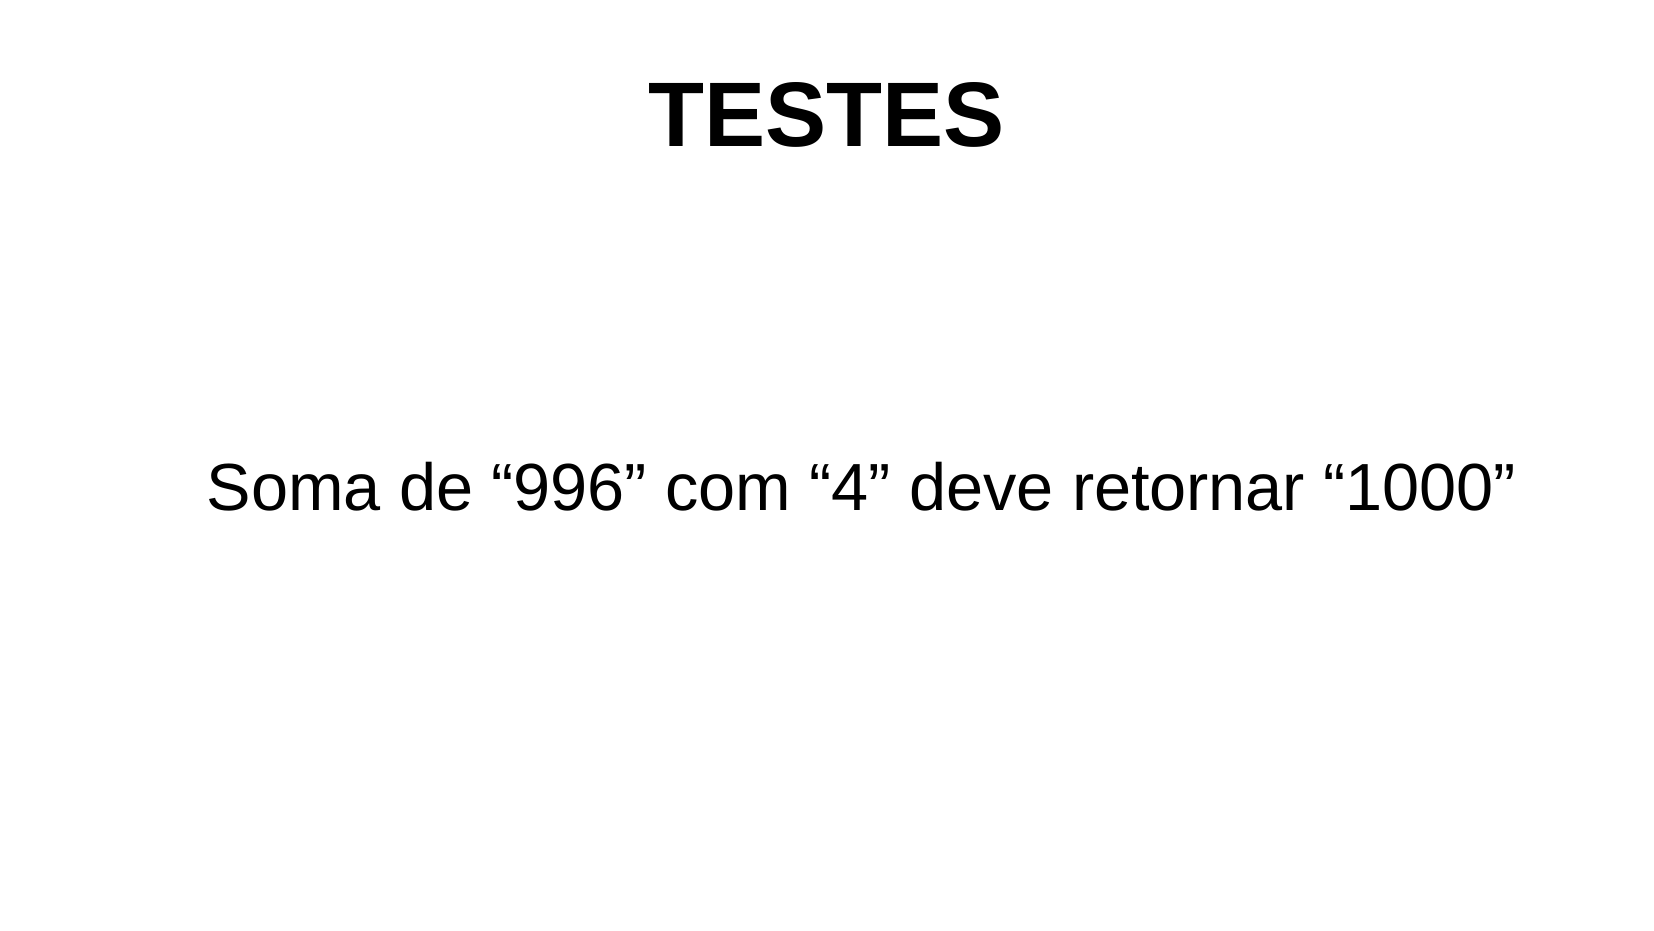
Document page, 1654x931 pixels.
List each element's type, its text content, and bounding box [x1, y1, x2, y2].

list Soma de “996” com “4” deve retornar “1000” [82, 217, 1571, 758]
title TESTES [82, 37, 1571, 193]
